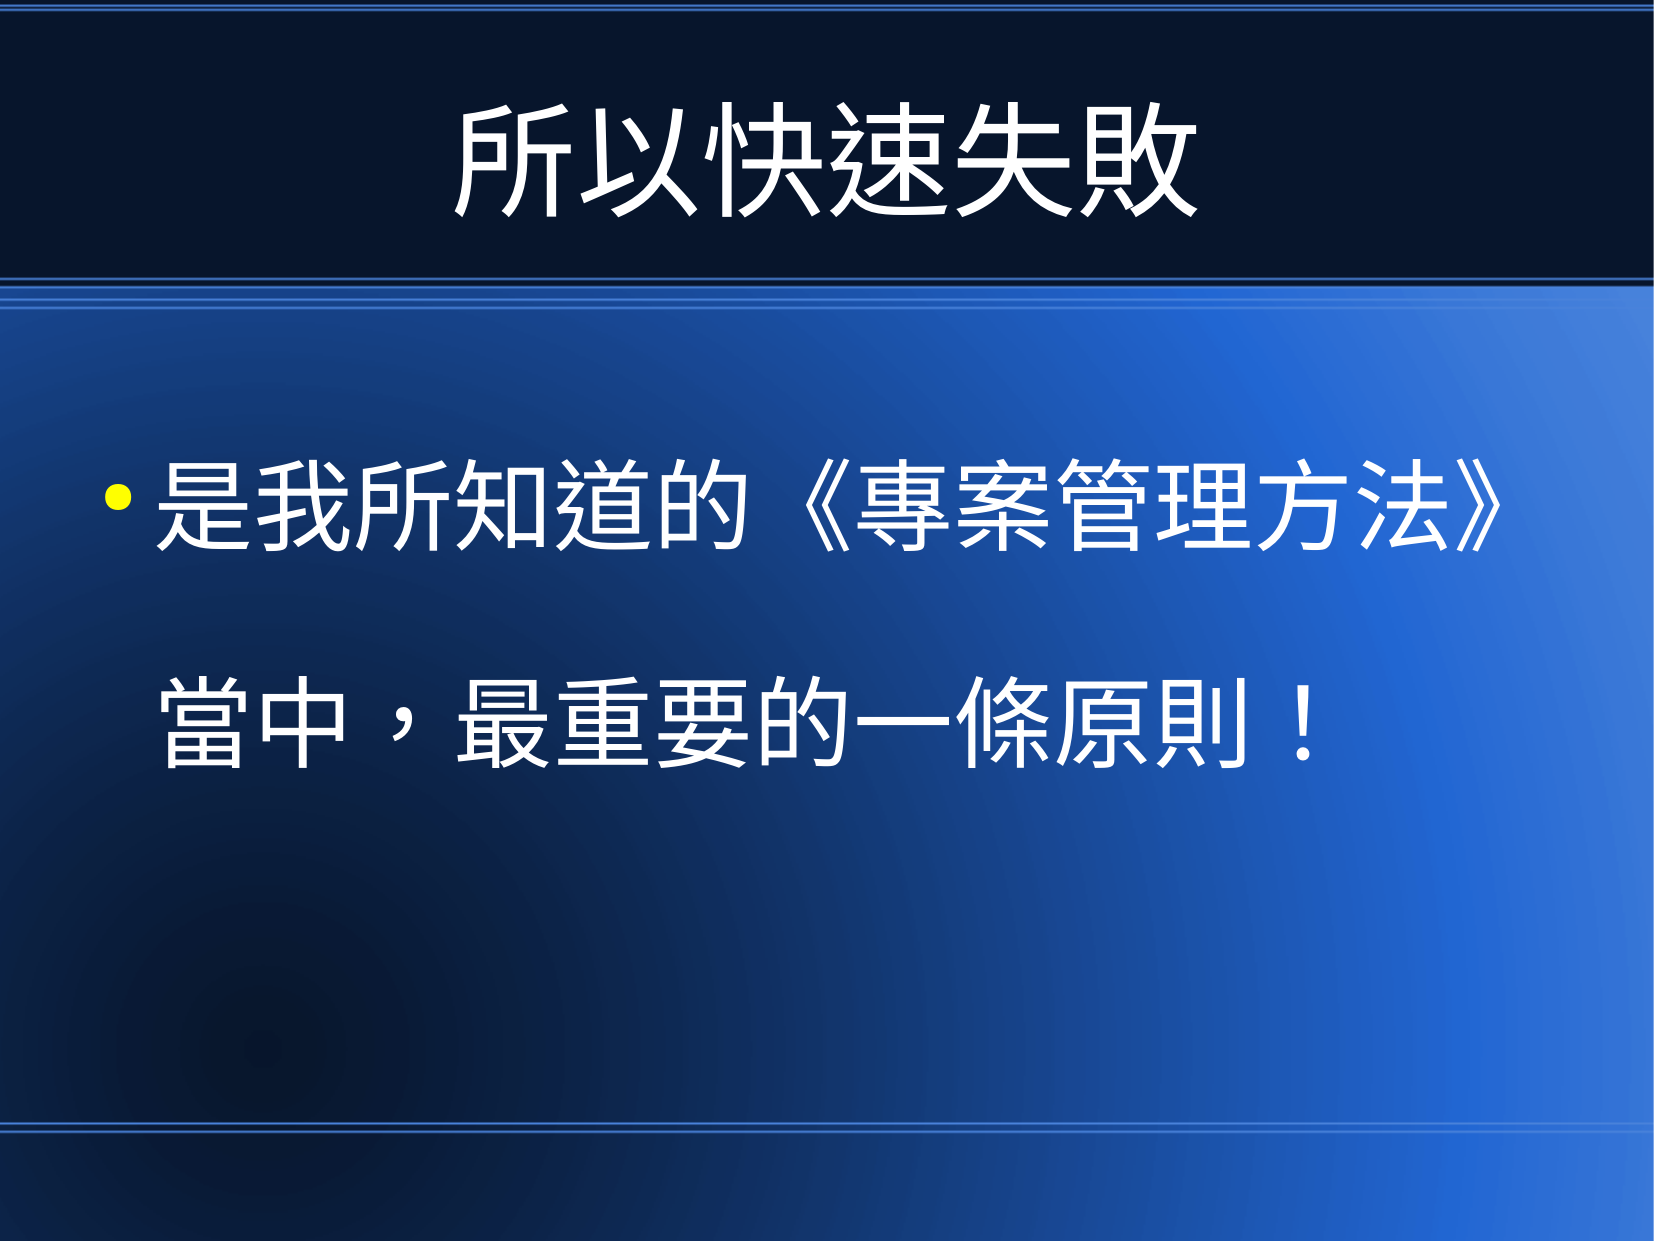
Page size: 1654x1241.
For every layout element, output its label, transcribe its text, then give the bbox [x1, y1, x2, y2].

picture [0, 0, 1654, 1241]
list 是我所知道的《專案管理方法》當中，最重要的一條原則！ [82, 355, 1571, 1241]
title 所以快速失敗 [82, 49, 1571, 257]
